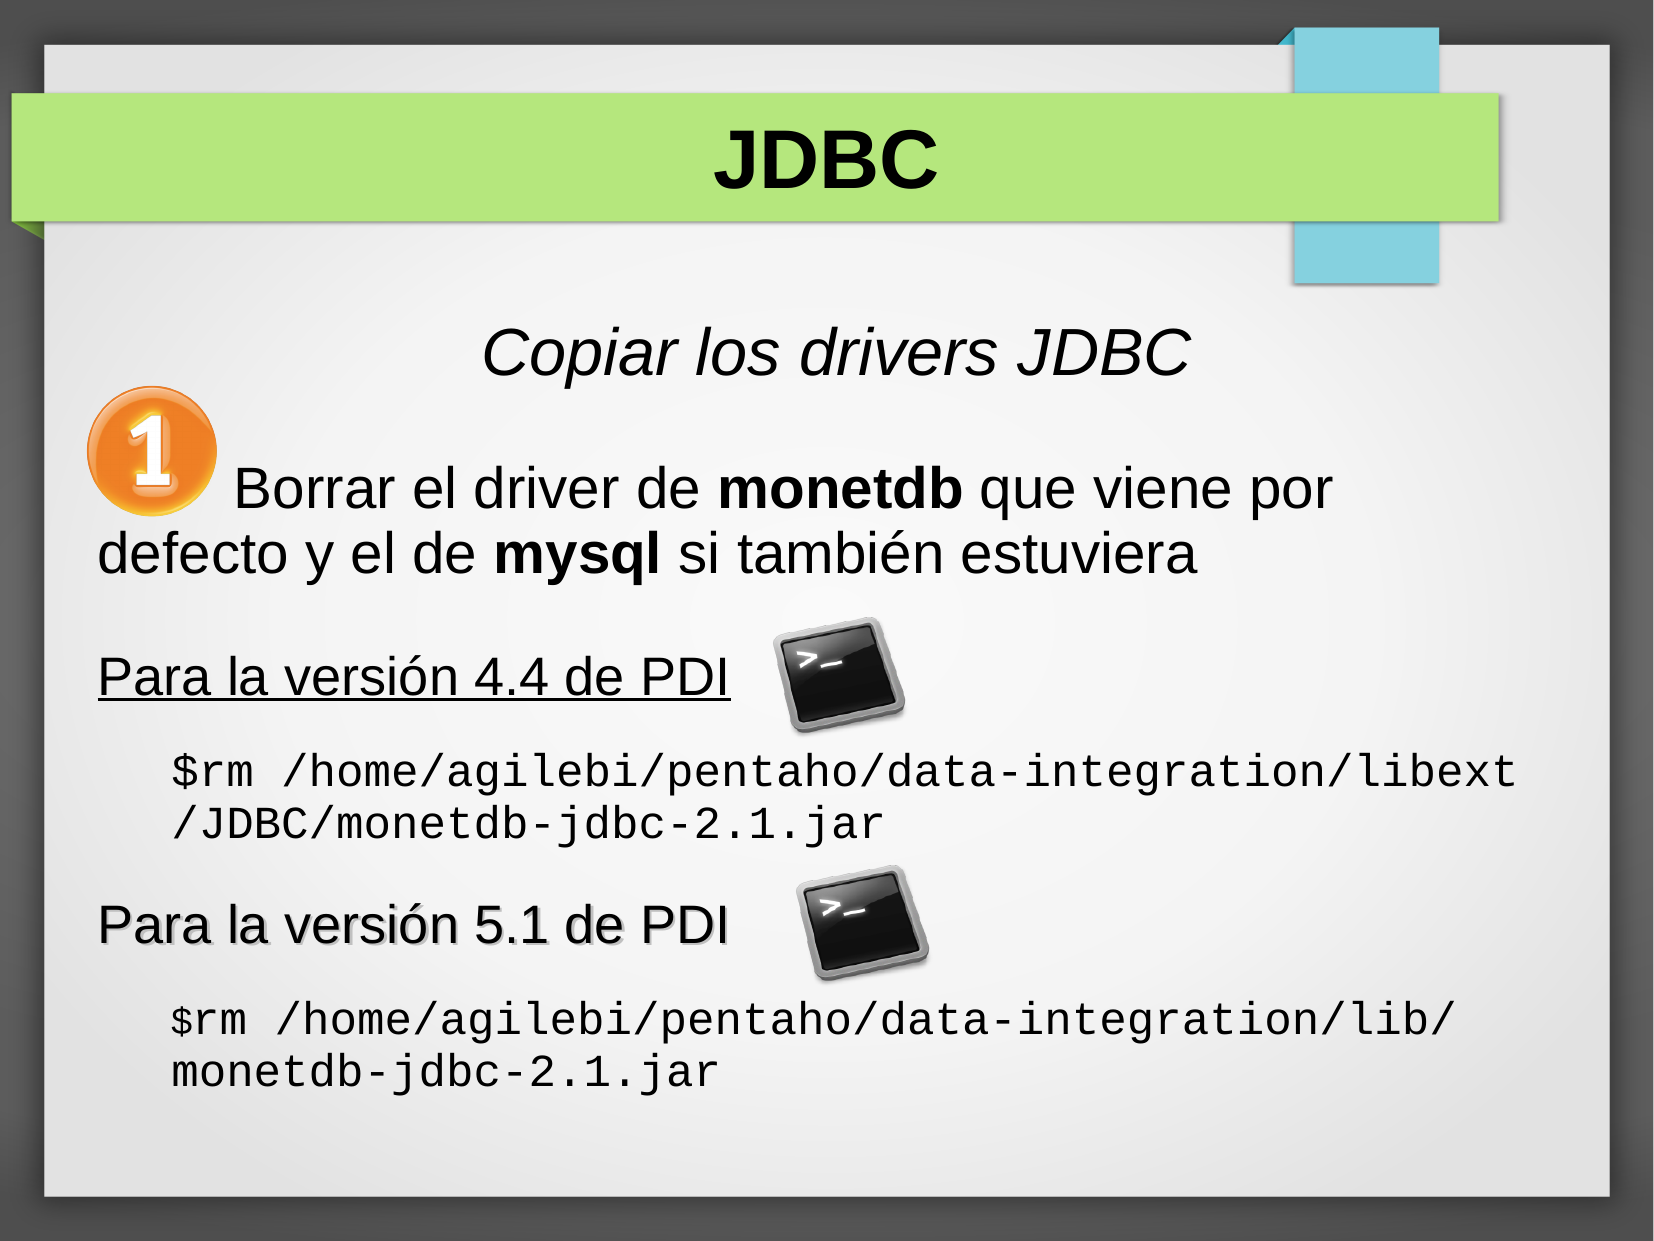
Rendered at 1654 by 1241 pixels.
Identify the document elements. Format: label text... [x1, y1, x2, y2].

text_box Copiar los drivers JDBC [466, 307, 1210, 397]
title JDBC [70, 106, 1583, 213]
picture [0, 0, 1654, 1241]
text_box Borrar el driver de monetdb que viene por defecto y el de mysql si también estuviera Para la versión 4.4 de PDI $rm /home/agilebi/pentaho/data-integration/libext /JDBC/monetdb-jdbc-2.1.jar Para la versión 5.1 de PDI $rm /home/agilebi/pentaho/data-integration/lib/ monetdb-jdbc-2.1.jar [82, 448, 1548, 1111]
